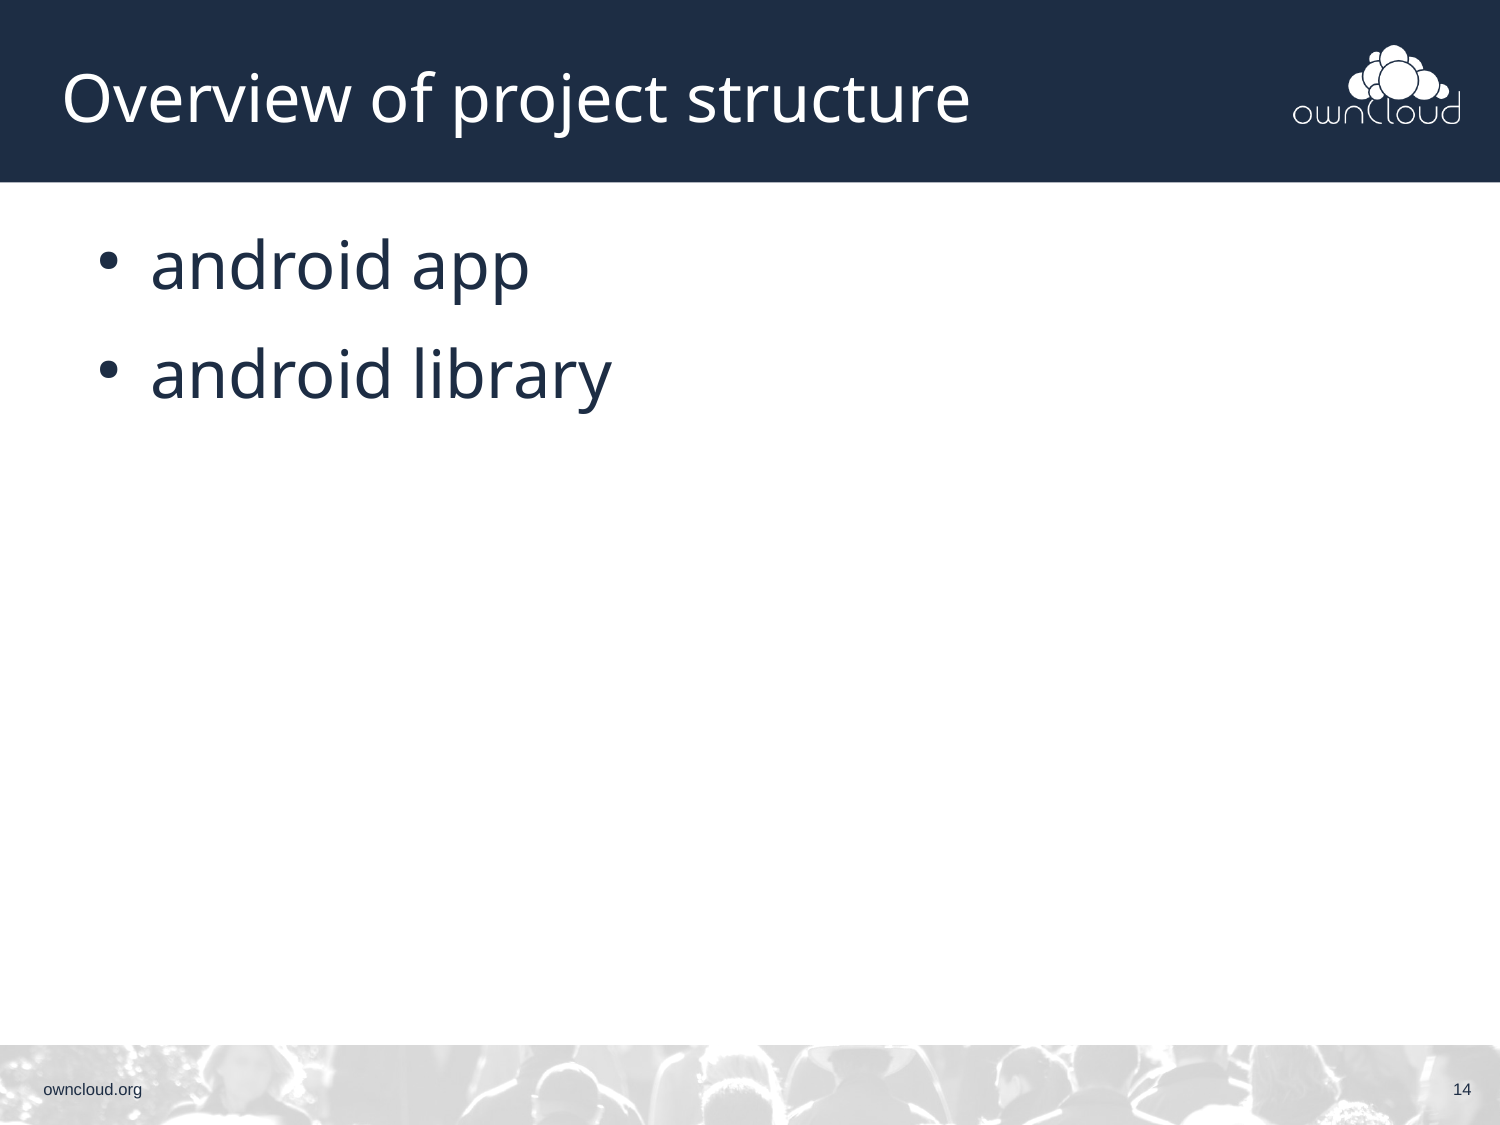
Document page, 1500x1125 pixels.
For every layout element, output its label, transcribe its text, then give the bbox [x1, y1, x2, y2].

list android app android library [46, 214, 1406, 1004]
picture [1293, 45, 1460, 124]
title Overview of project structure [46, 5, 1258, 187]
picture [0, 1045, 1500, 1125]
